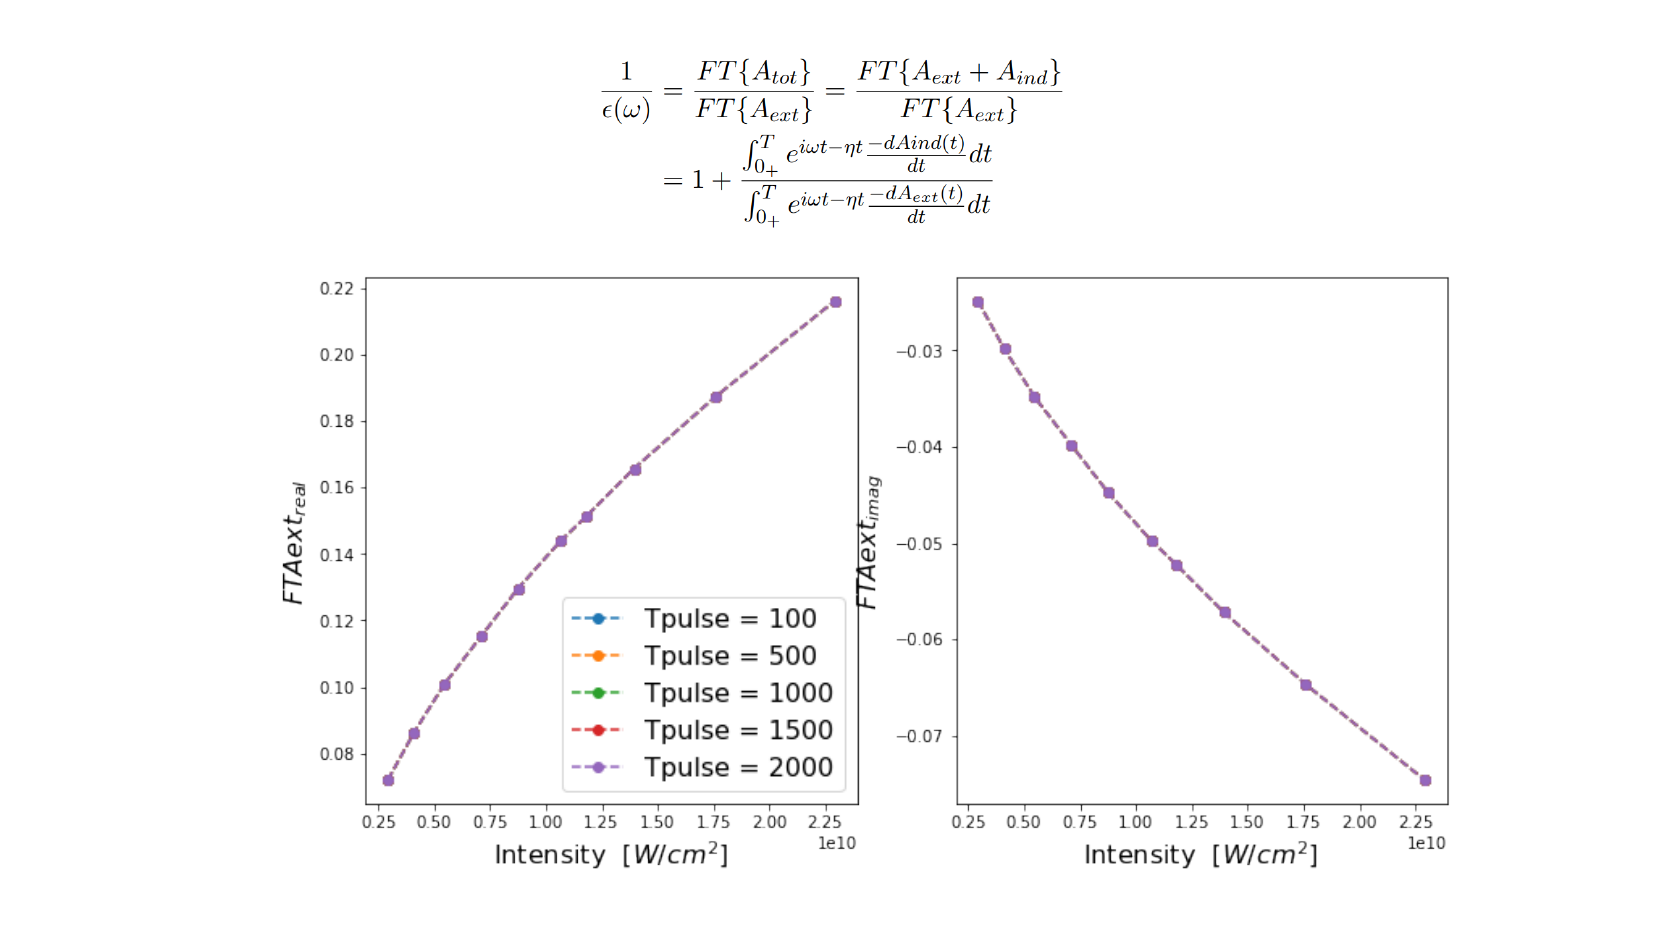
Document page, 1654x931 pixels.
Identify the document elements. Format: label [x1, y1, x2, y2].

picture [270, 266, 1459, 886]
picture [585, 24, 1101, 241]
